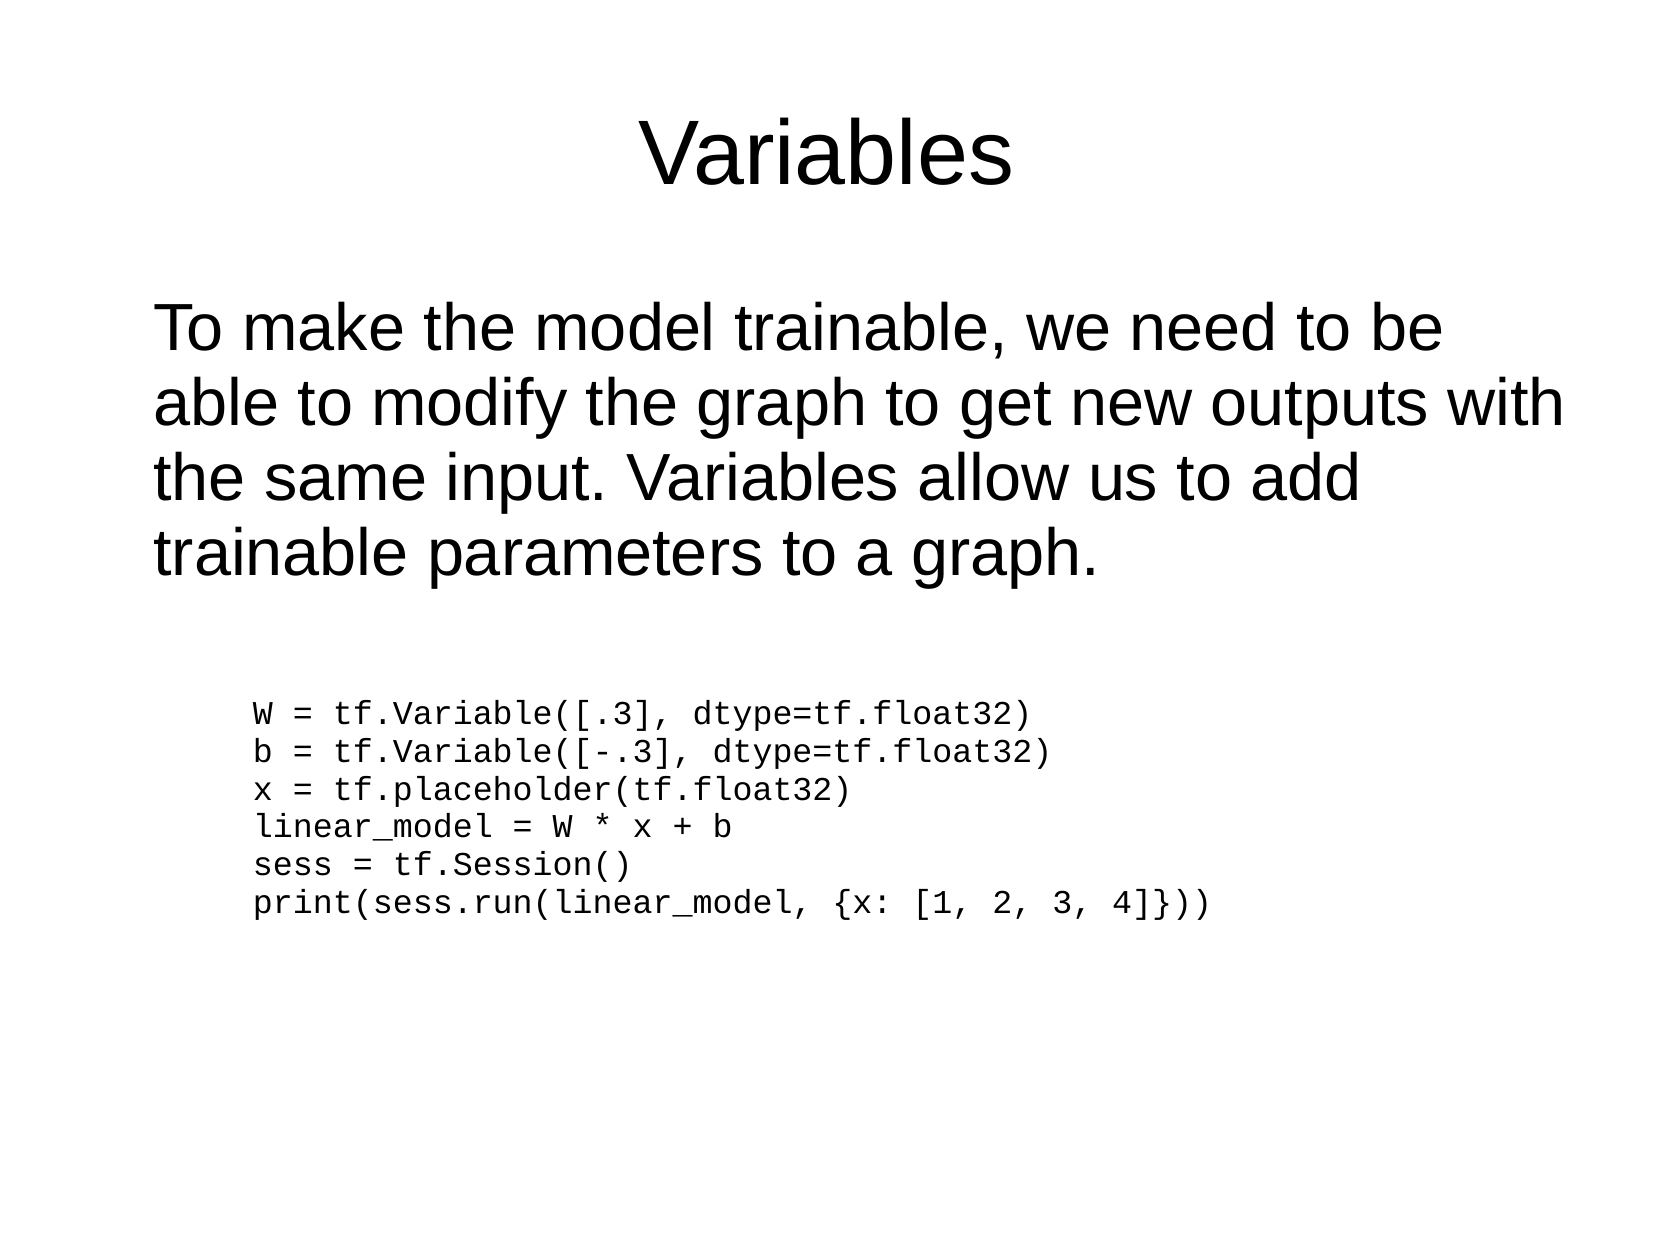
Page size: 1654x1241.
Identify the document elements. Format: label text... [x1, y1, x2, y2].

title Variables [82, 49, 1571, 257]
text_box W = tf.Variable([.3], dtype=tf.float32) b = tf.Variable([-.3], dtype=tf.float32) x = tf.placeholder(tf.float32) linear_model = W * x + b sess = tf.Session() print(sess.run(linear_model, {x: [1, 2, 3, 4]})) [238, 651, 1300, 1058]
list To make the model trainable, we need to be able to modify the graph to get new outputs with the same input. Variables allow us to add trainable parameters to a graph. [82, 290, 1571, 1010]
